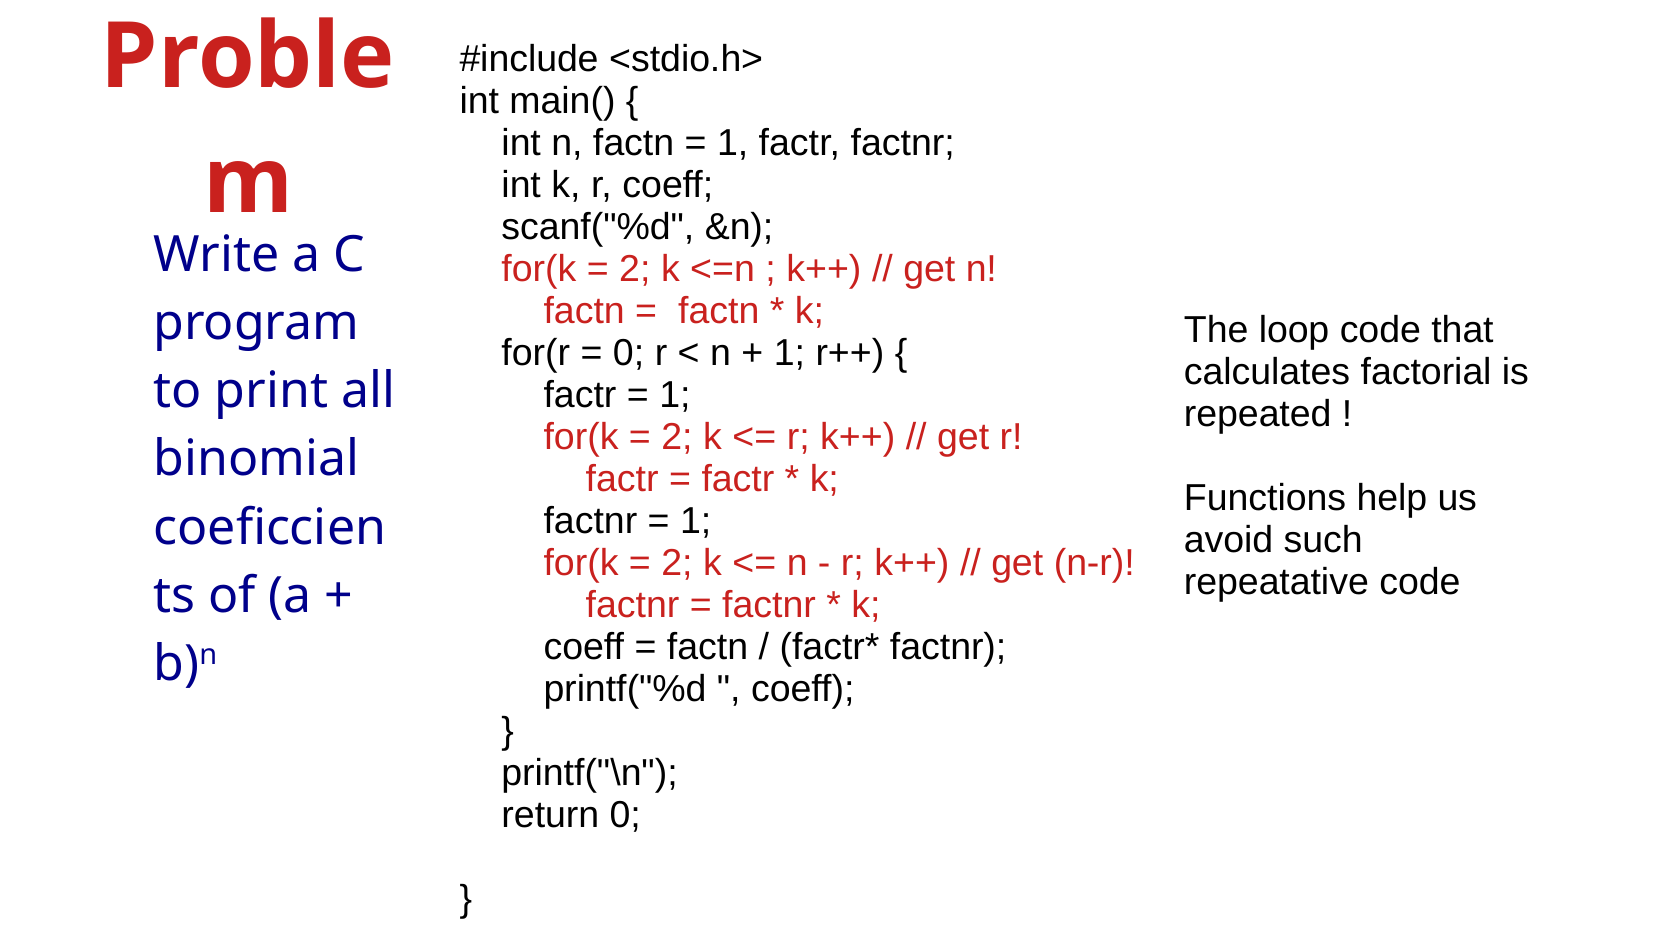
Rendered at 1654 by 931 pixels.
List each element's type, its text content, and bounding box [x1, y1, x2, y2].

title Problem [82, 37, 414, 193]
text_box #include <stdio.h> int main() { int n, factn = 1, factr, factnr; int k, r, coeff; scanf("%d", &n); for(k = 2; k <=n ; k++) // get n! factn = factn * k; for(r = 0; r < n + 1; r++) { factr = 1; for(k = 2; k <= r; k++) // get r! factr = factr * k; factnr = 1; for(k = 2; k <= n - r; k++) // get (n-r)! factnr = factnr * k; coeff = factn / (factr* factnr); printf("%d ", coeff); } printf("\n"); return 0; } [444, 29, 1170, 931]
list Write a C program to print all binomial coeficcients of (a + b)n [82, 217, 402, 863]
text_box The loop code that calculates factorial is repeated ! Functions help us avoid such repeatative code [1169, 301, 1548, 653]
